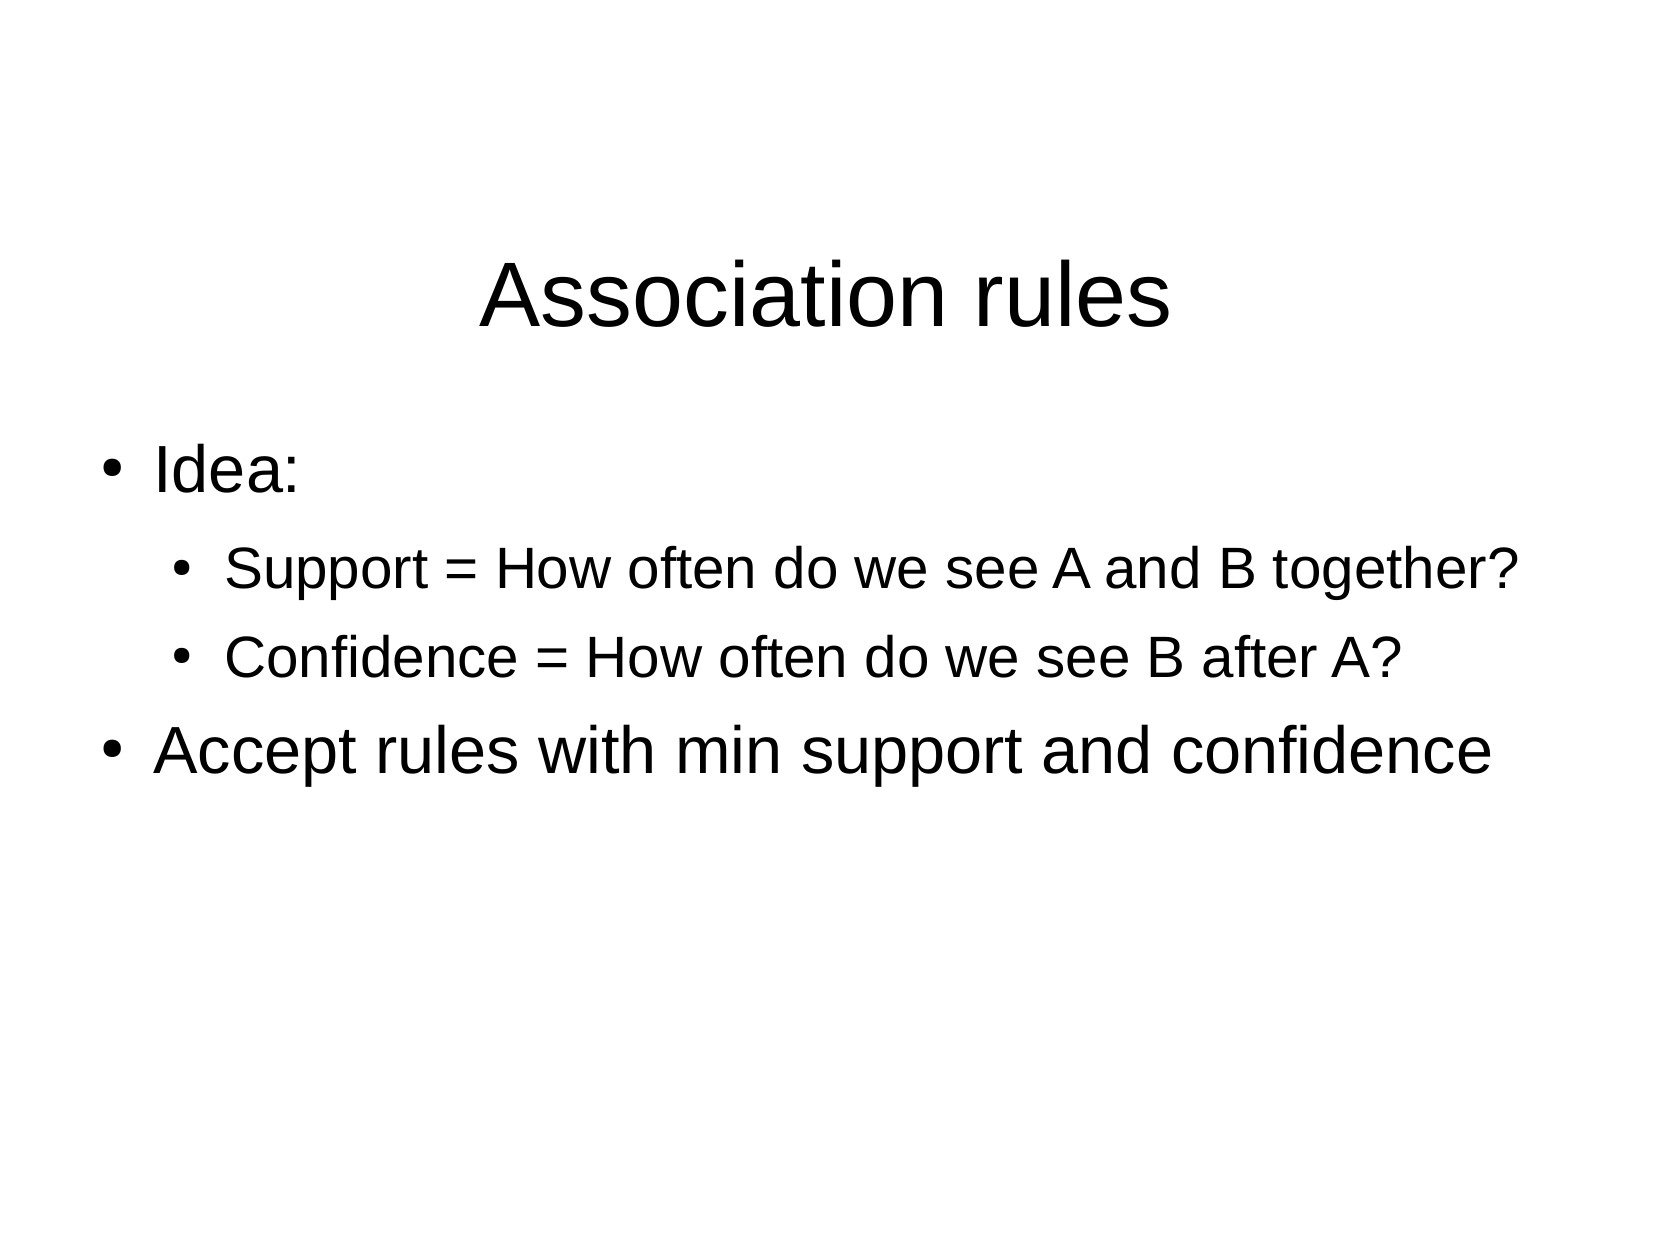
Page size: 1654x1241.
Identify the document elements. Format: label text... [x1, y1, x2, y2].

list Idea: Support = How often do we see A and B together? Confidence = How often do we see B after A? Accept rules with min support and confidence [82, 431, 1571, 1241]
title Association rules [82, 198, 1571, 391]
